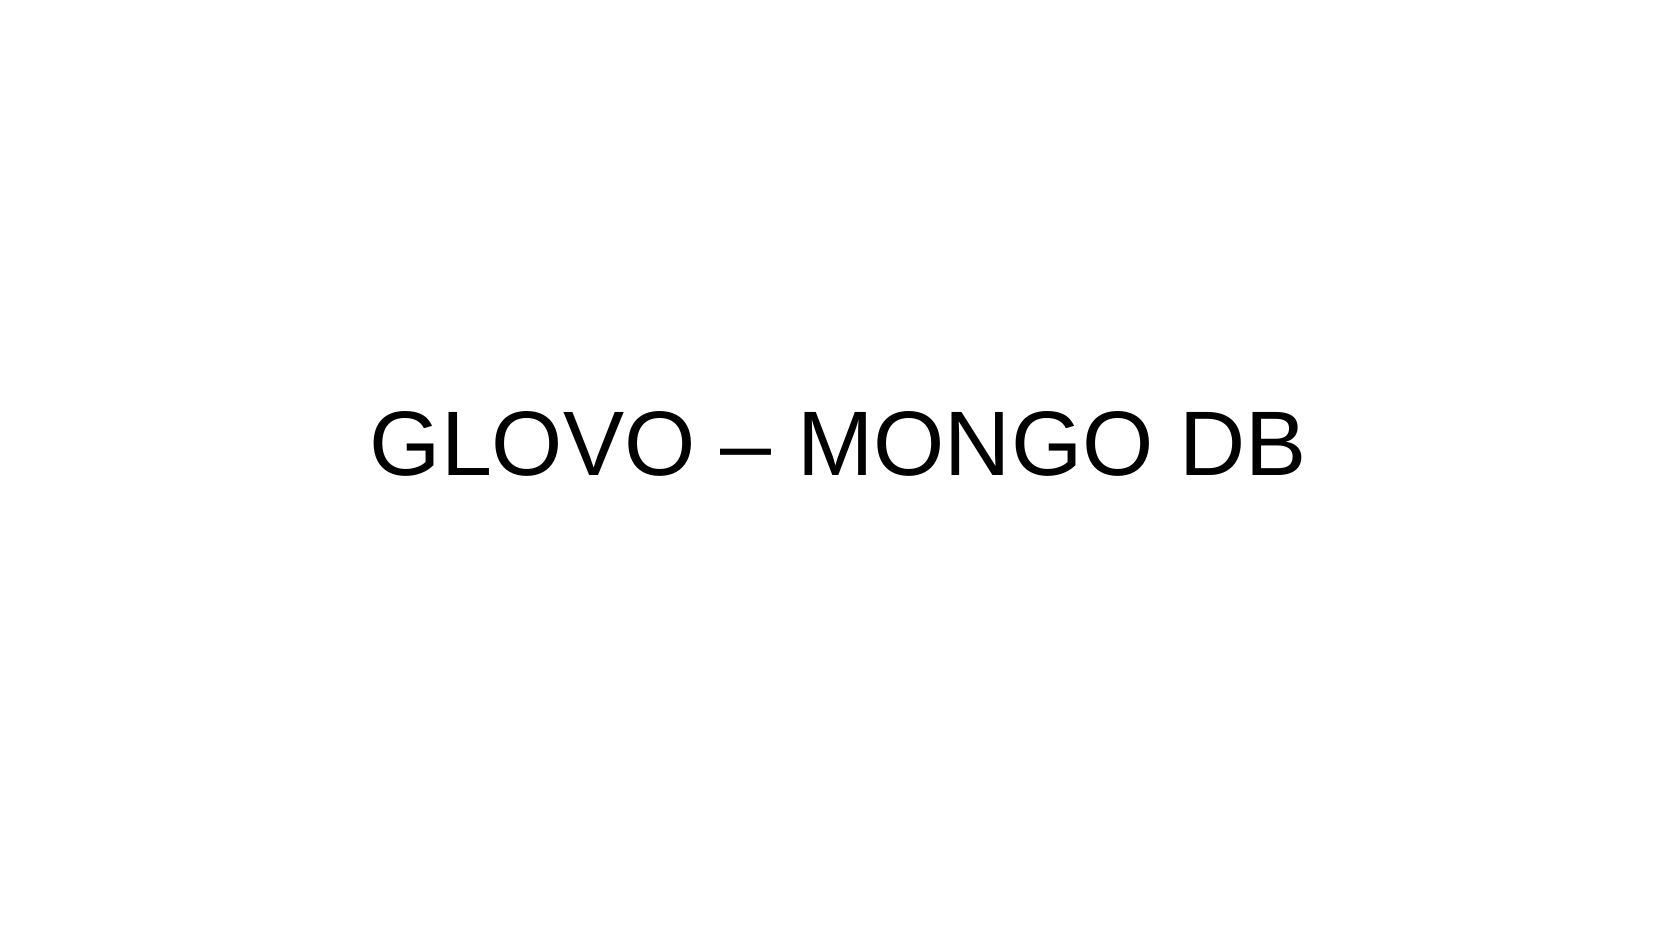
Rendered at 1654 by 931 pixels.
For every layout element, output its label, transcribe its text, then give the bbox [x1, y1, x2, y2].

title GLOVO – MONGO DB [94, 366, 1583, 522]
